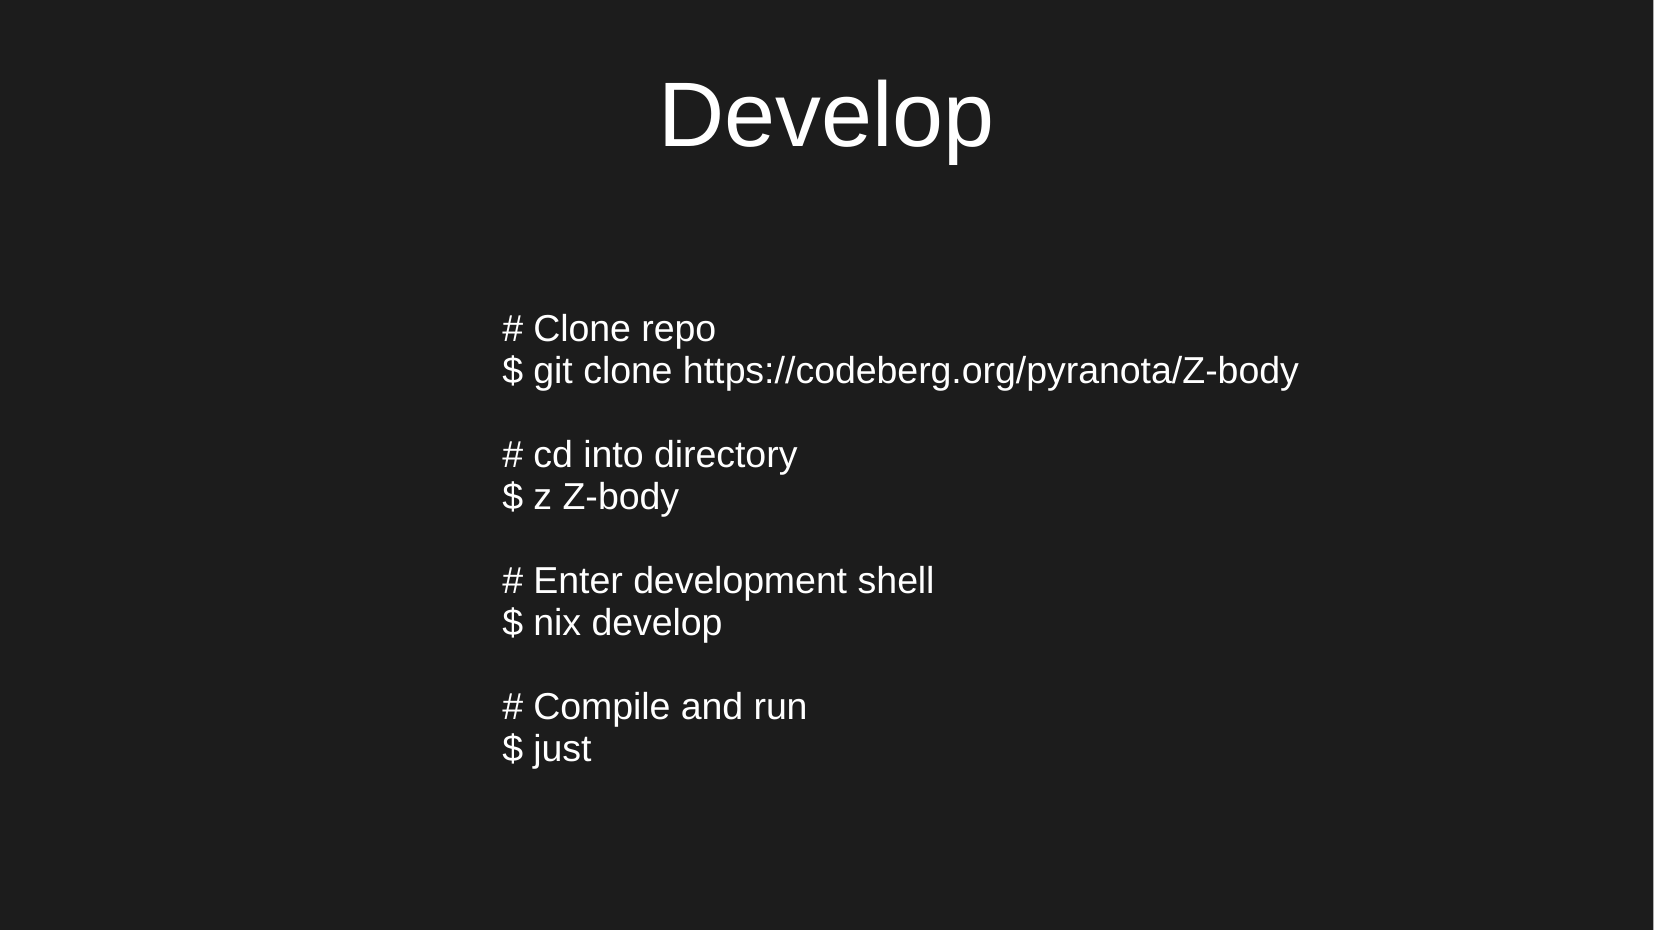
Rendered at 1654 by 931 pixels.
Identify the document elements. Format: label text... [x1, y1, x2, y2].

text_box # Clone repo $ git clone https://codeberg.org/pyranota/Z-body # cd into directory $ z Z-body # Enter development shell $ nix develop # Compile and run $ just [487, 300, 1388, 819]
title Develop [82, 37, 1571, 193]
